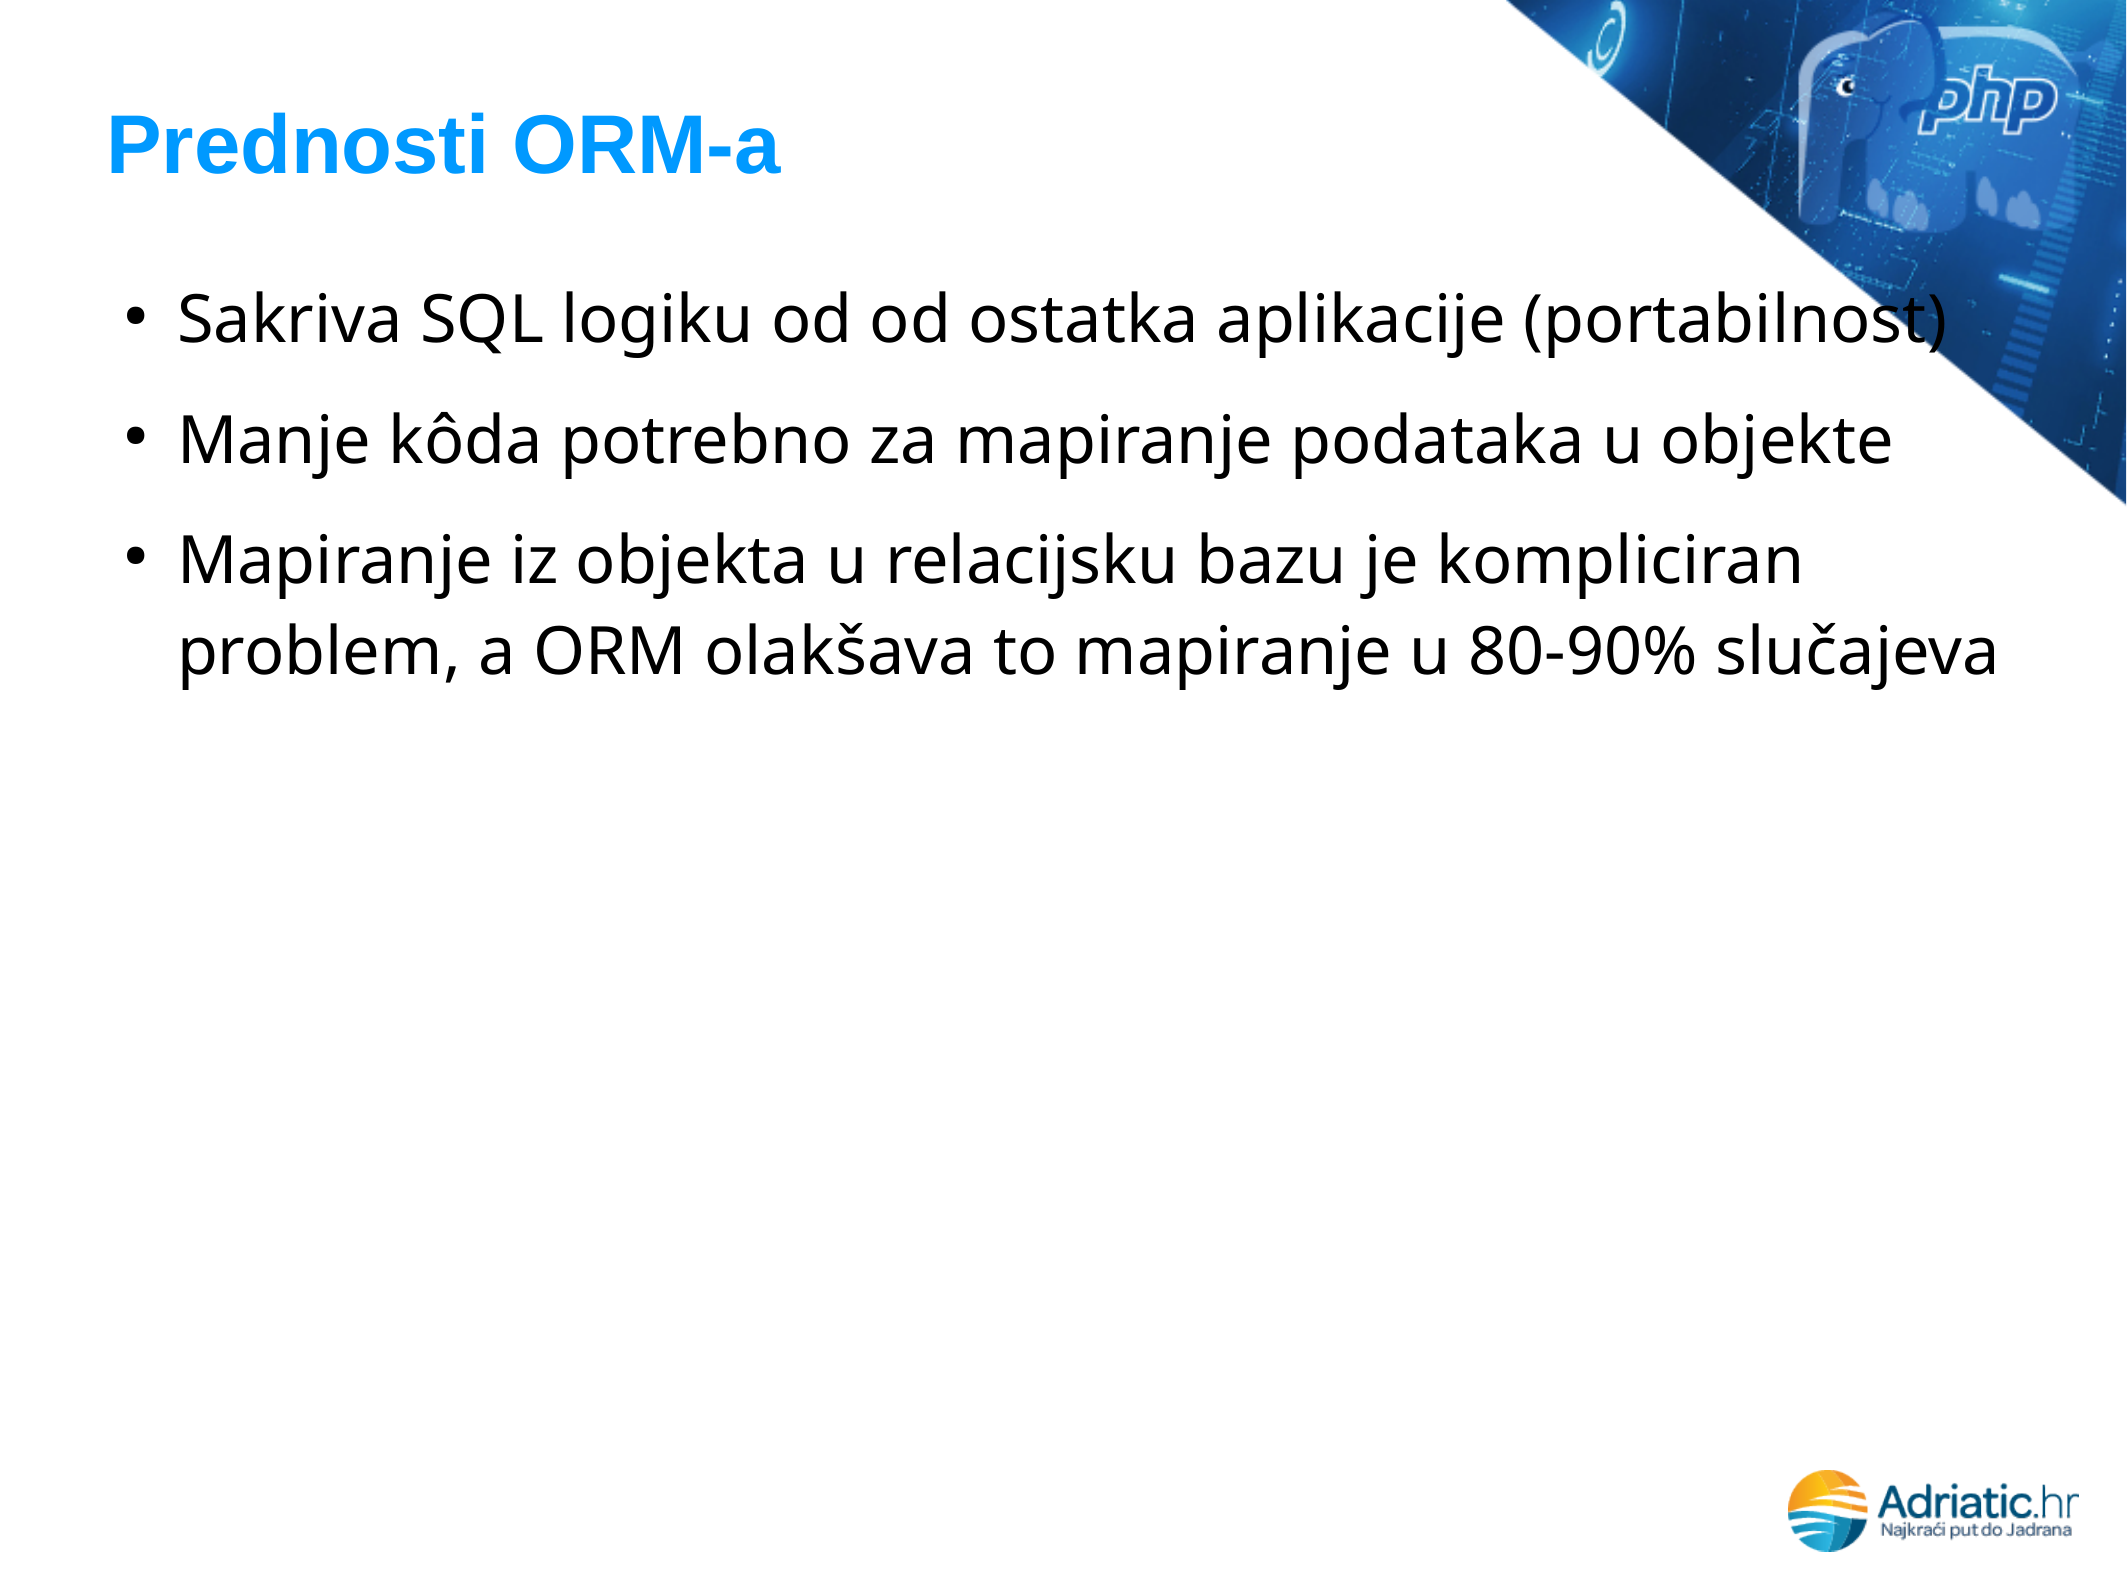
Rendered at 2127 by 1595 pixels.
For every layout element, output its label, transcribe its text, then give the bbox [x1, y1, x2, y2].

title Prednosti ORM-a [106, 70, 1630, 219]
list Sakriva SQL logiku od od ostatka aplikacije (portabilnost) Manje kôda potrebno za mapiranje podataka u objekte Mapiranje iz objekta u relacijsku bazu je kompliciran problem, a ORM olakšava to mapiranje u 80-90% slučajeva [106, 271, 2020, 1453]
picture [1505, 0, 2127, 625]
picture [1788, 1470, 2079, 1552]
